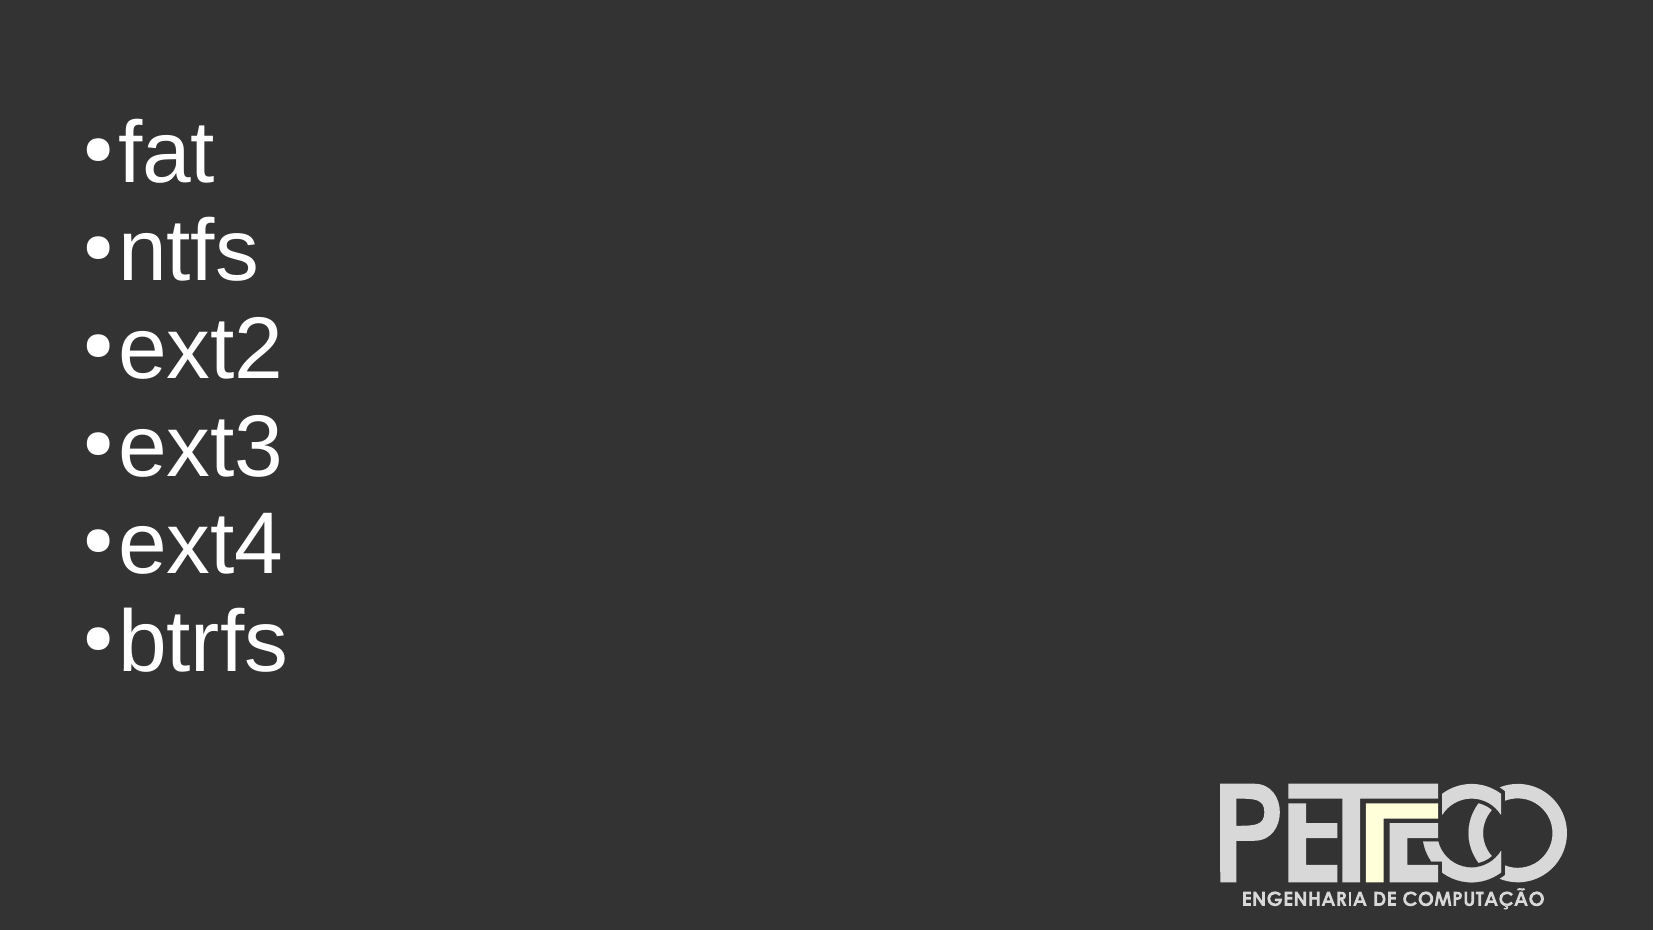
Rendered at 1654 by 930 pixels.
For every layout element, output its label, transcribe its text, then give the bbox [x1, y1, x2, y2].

subtitle fat ntfs ext2 ext3 ext4 btrfs [82, 37, 1571, 757]
